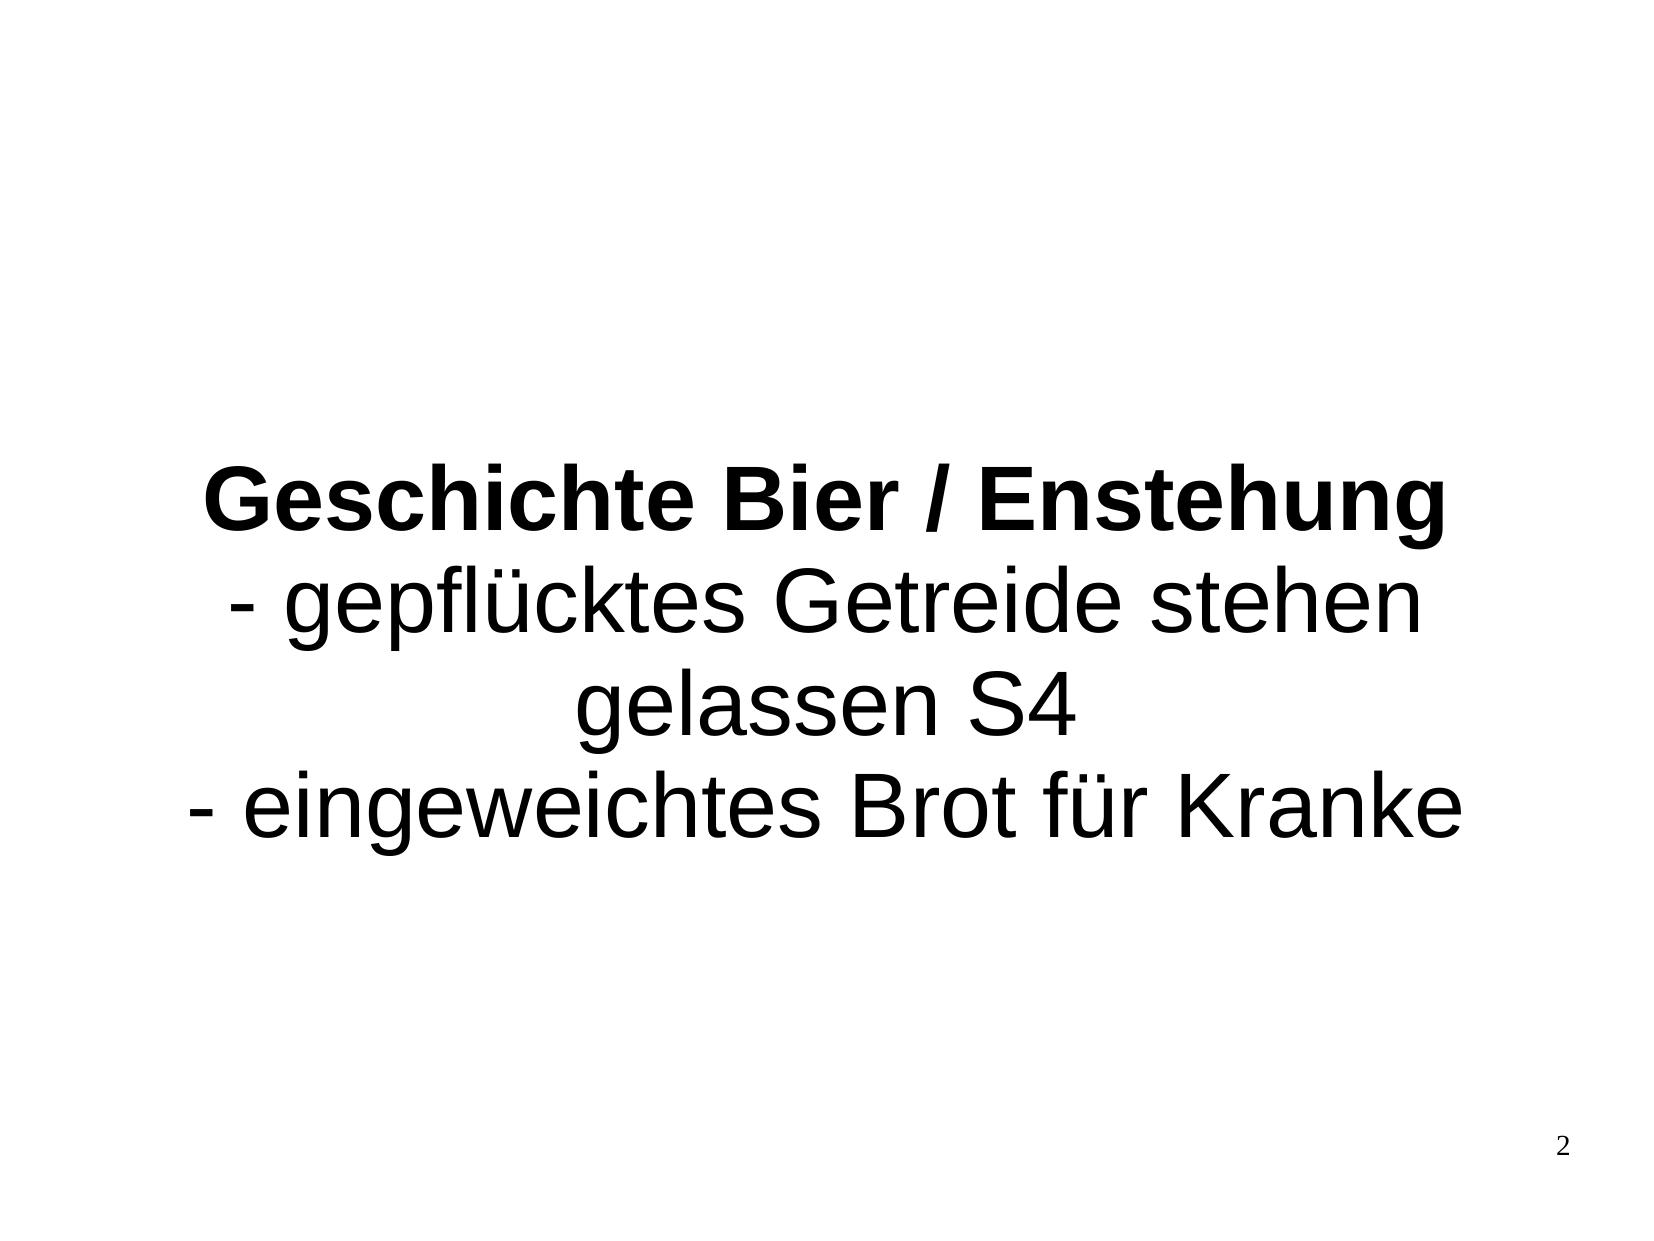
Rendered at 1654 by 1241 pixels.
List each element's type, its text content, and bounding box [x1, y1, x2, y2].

title Geschichte Bier / Enstehung - gepflücktes Getreide stehen gelassen S4 - eingeweichtes Brot für Kranke [82, 447, 1571, 858]
